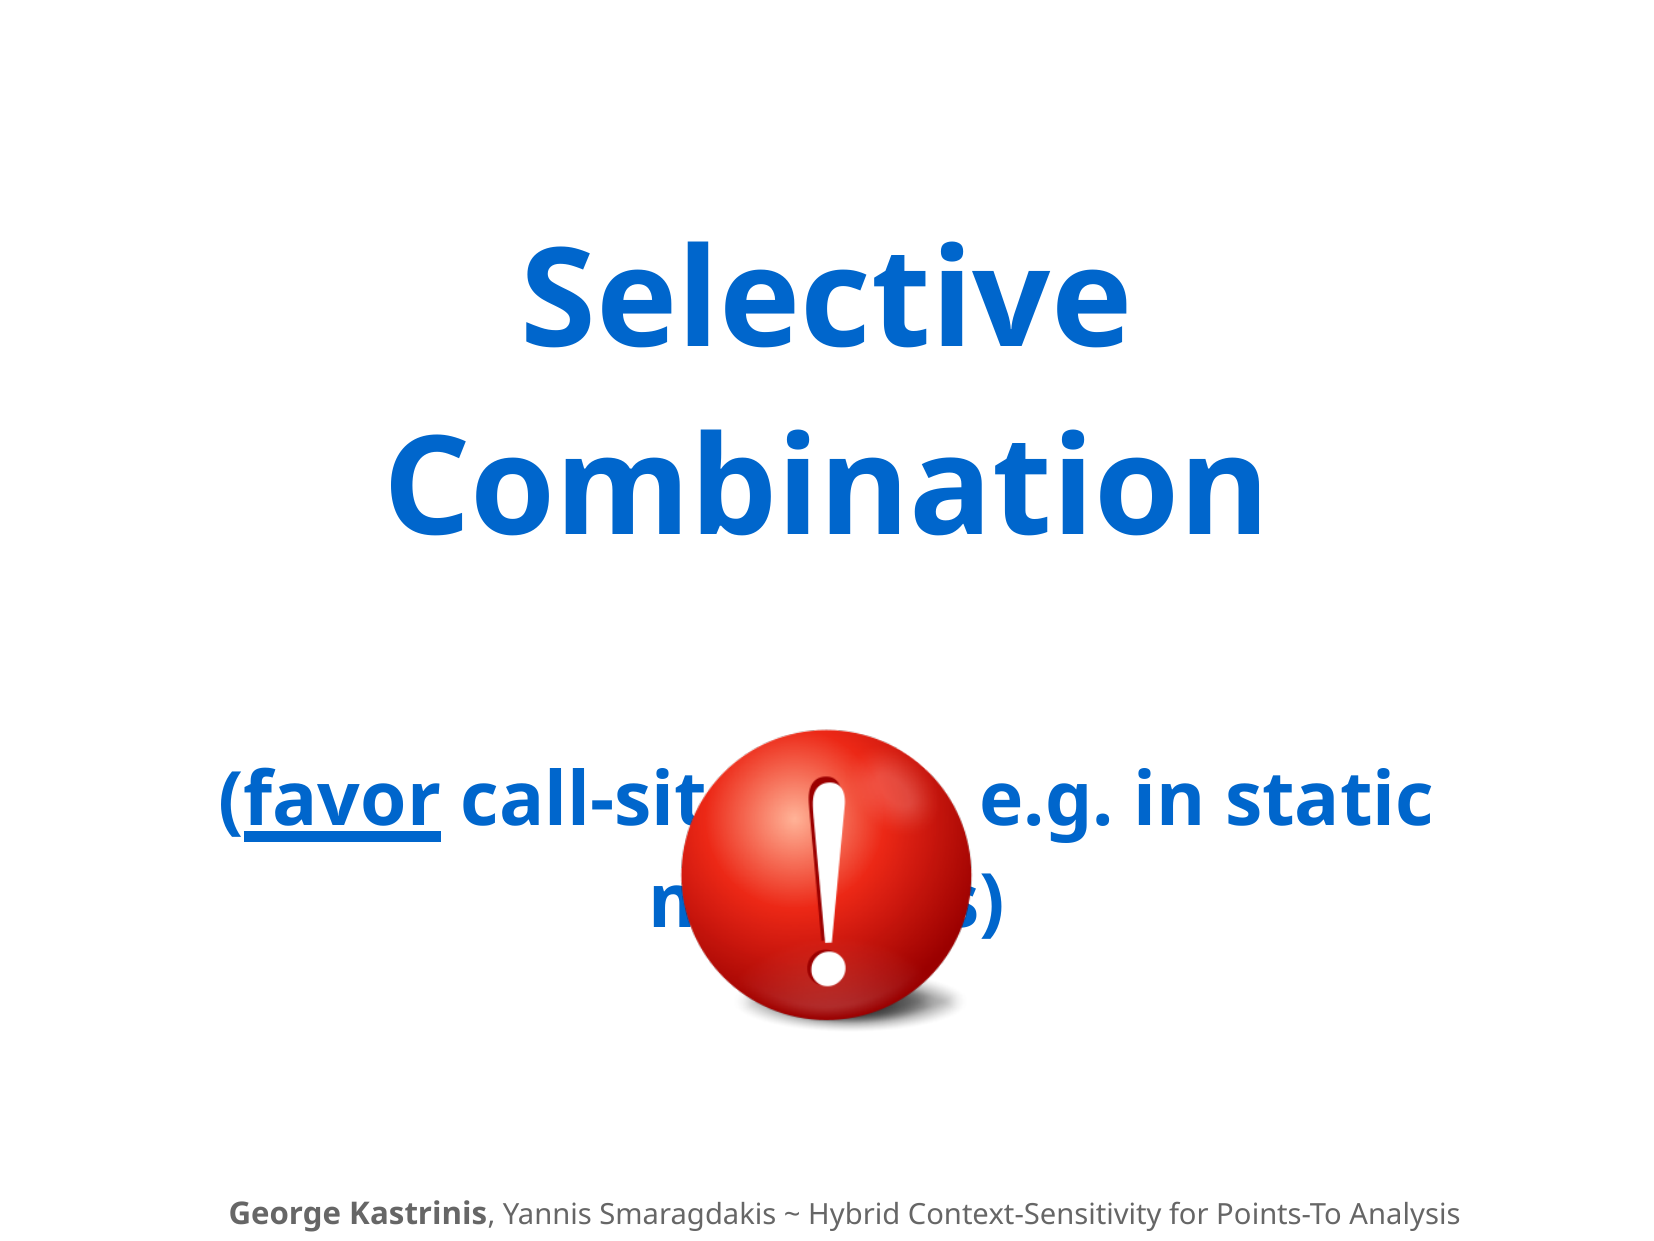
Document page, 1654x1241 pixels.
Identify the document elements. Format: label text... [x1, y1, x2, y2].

text_box Selective Combination (favor call-site sens. e.g. in static methods) [53, 192, 1601, 587]
picture [672, 727, 981, 1036]
